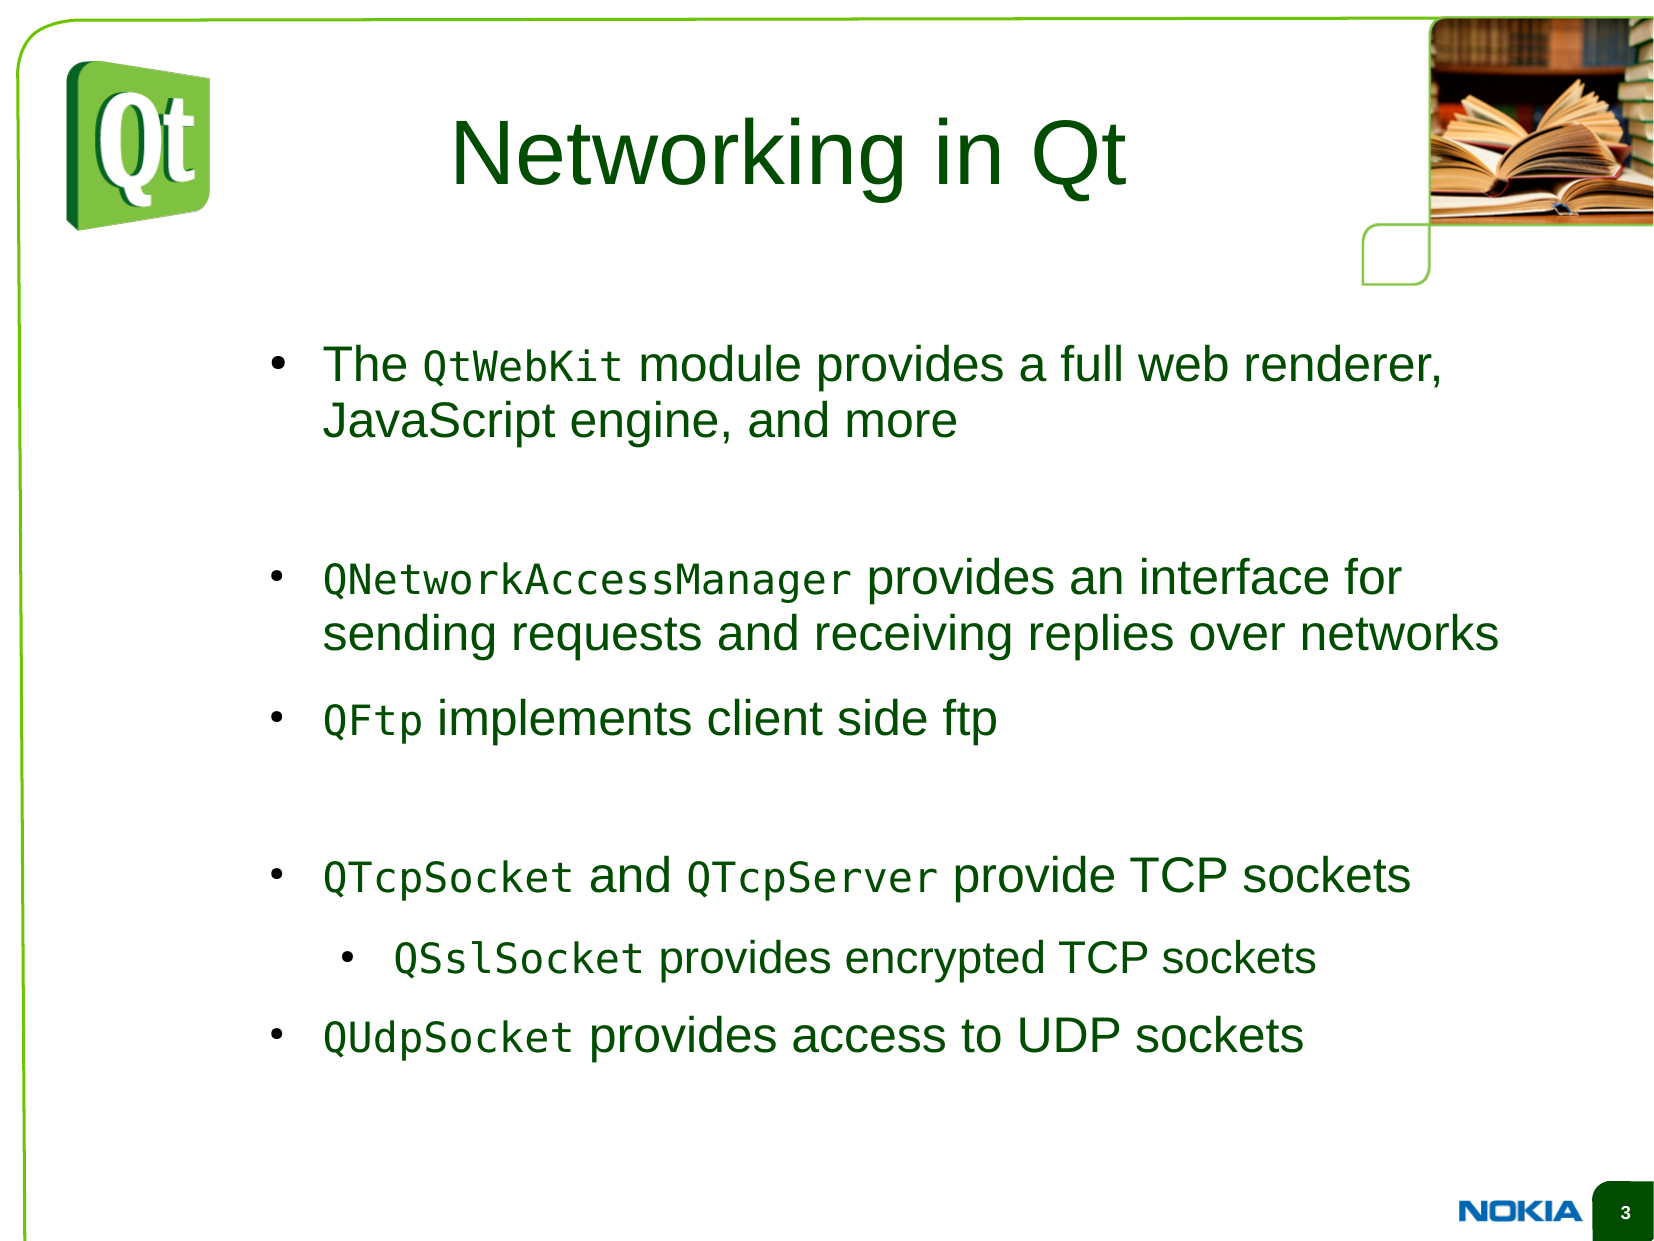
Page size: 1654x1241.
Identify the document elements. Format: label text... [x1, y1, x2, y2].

title Networking in Qt [251, 56, 1327, 250]
list The QtWebKit module provides a full web renderer, JavaScript engine, and more QNetworkAccessManager provides an interface for sending requests and receiving replies over networks QFtp implements client side ftp QTcpSocket and QTcpServer provide TCP sockets QSslSocket provides encrypted TCP sockets QUdpSocket provides access to UDP sockets [251, 336, 1571, 1085]
picture [1459, 1200, 1583, 1222]
picture [66, 61, 210, 231]
picture [1338, 5, 1654, 306]
